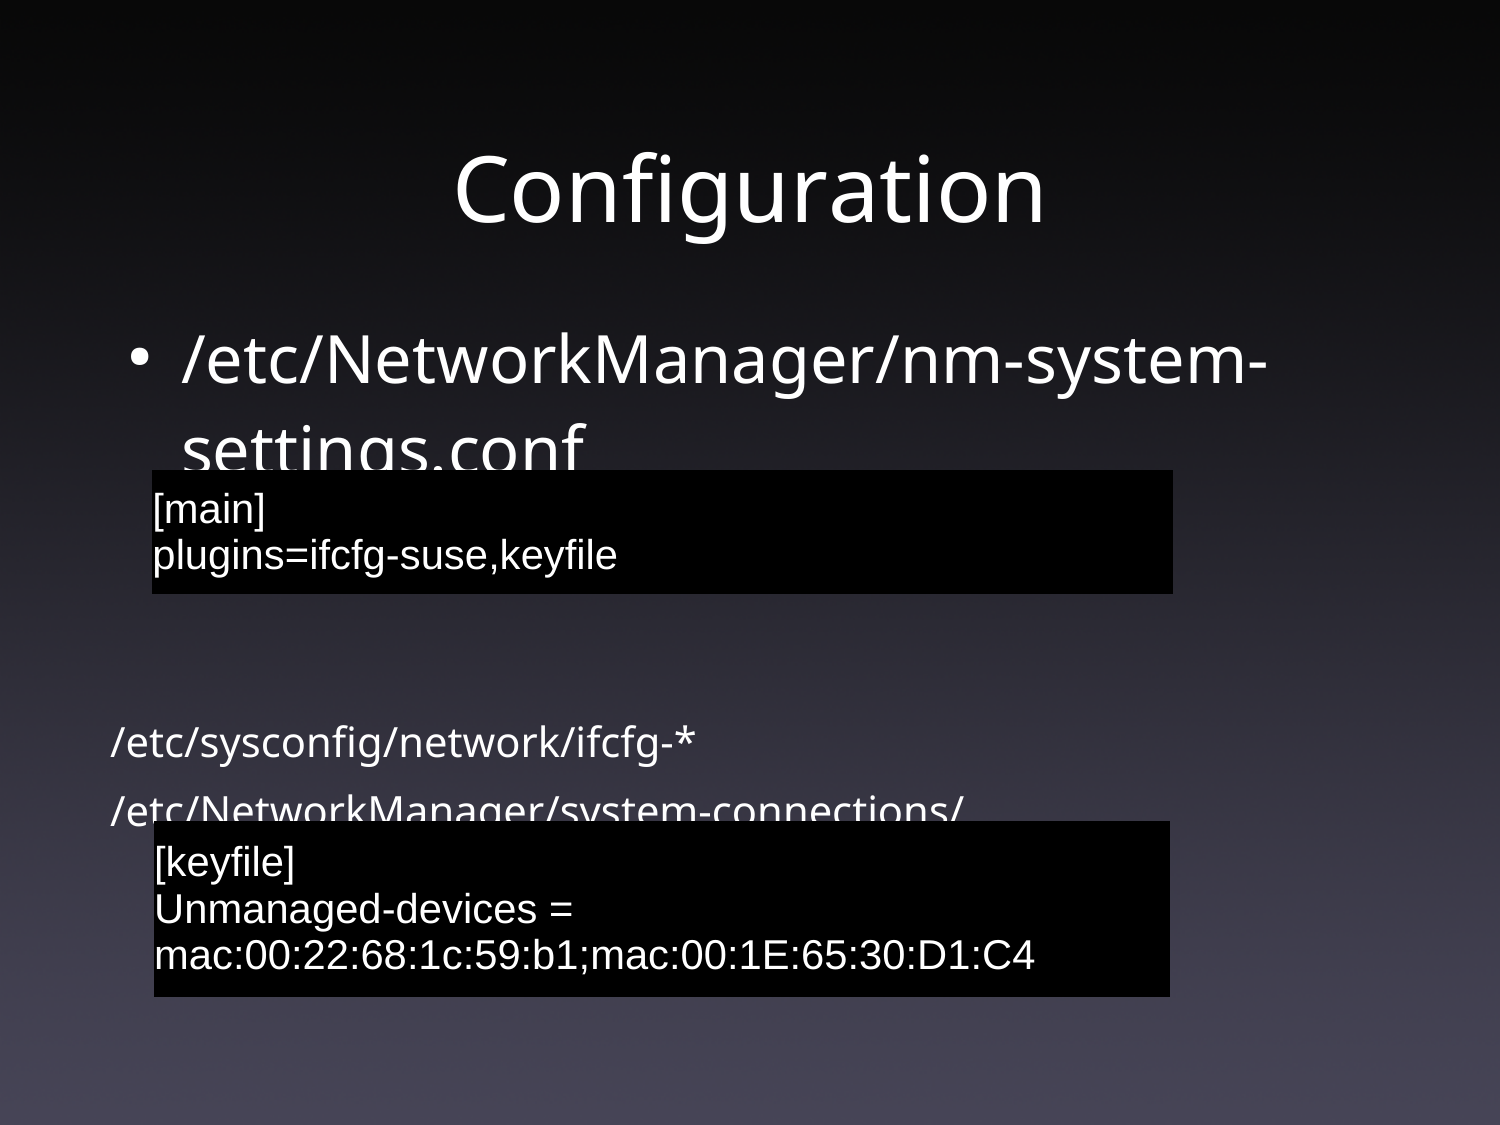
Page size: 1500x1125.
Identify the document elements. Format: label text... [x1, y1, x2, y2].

picture [0, 0, 1500, 1125]
text_box [keyfile] Unmanaged-devices = mac:00:22:68:1c:59:b1;mac:00:1E:65:30:D1:C4 [154, 821, 1170, 997]
title Configuration [110, 93, 1392, 282]
text_box [main] plugins=ifcfg-suse,keyfile [152, 470, 1173, 594]
list /etc/NetworkManager/nm-system-settings.conf /etc/sysconfig/network/ifcfg-* /etc/NetworkManager/system-connections/ [110, 312, 1392, 1056]
